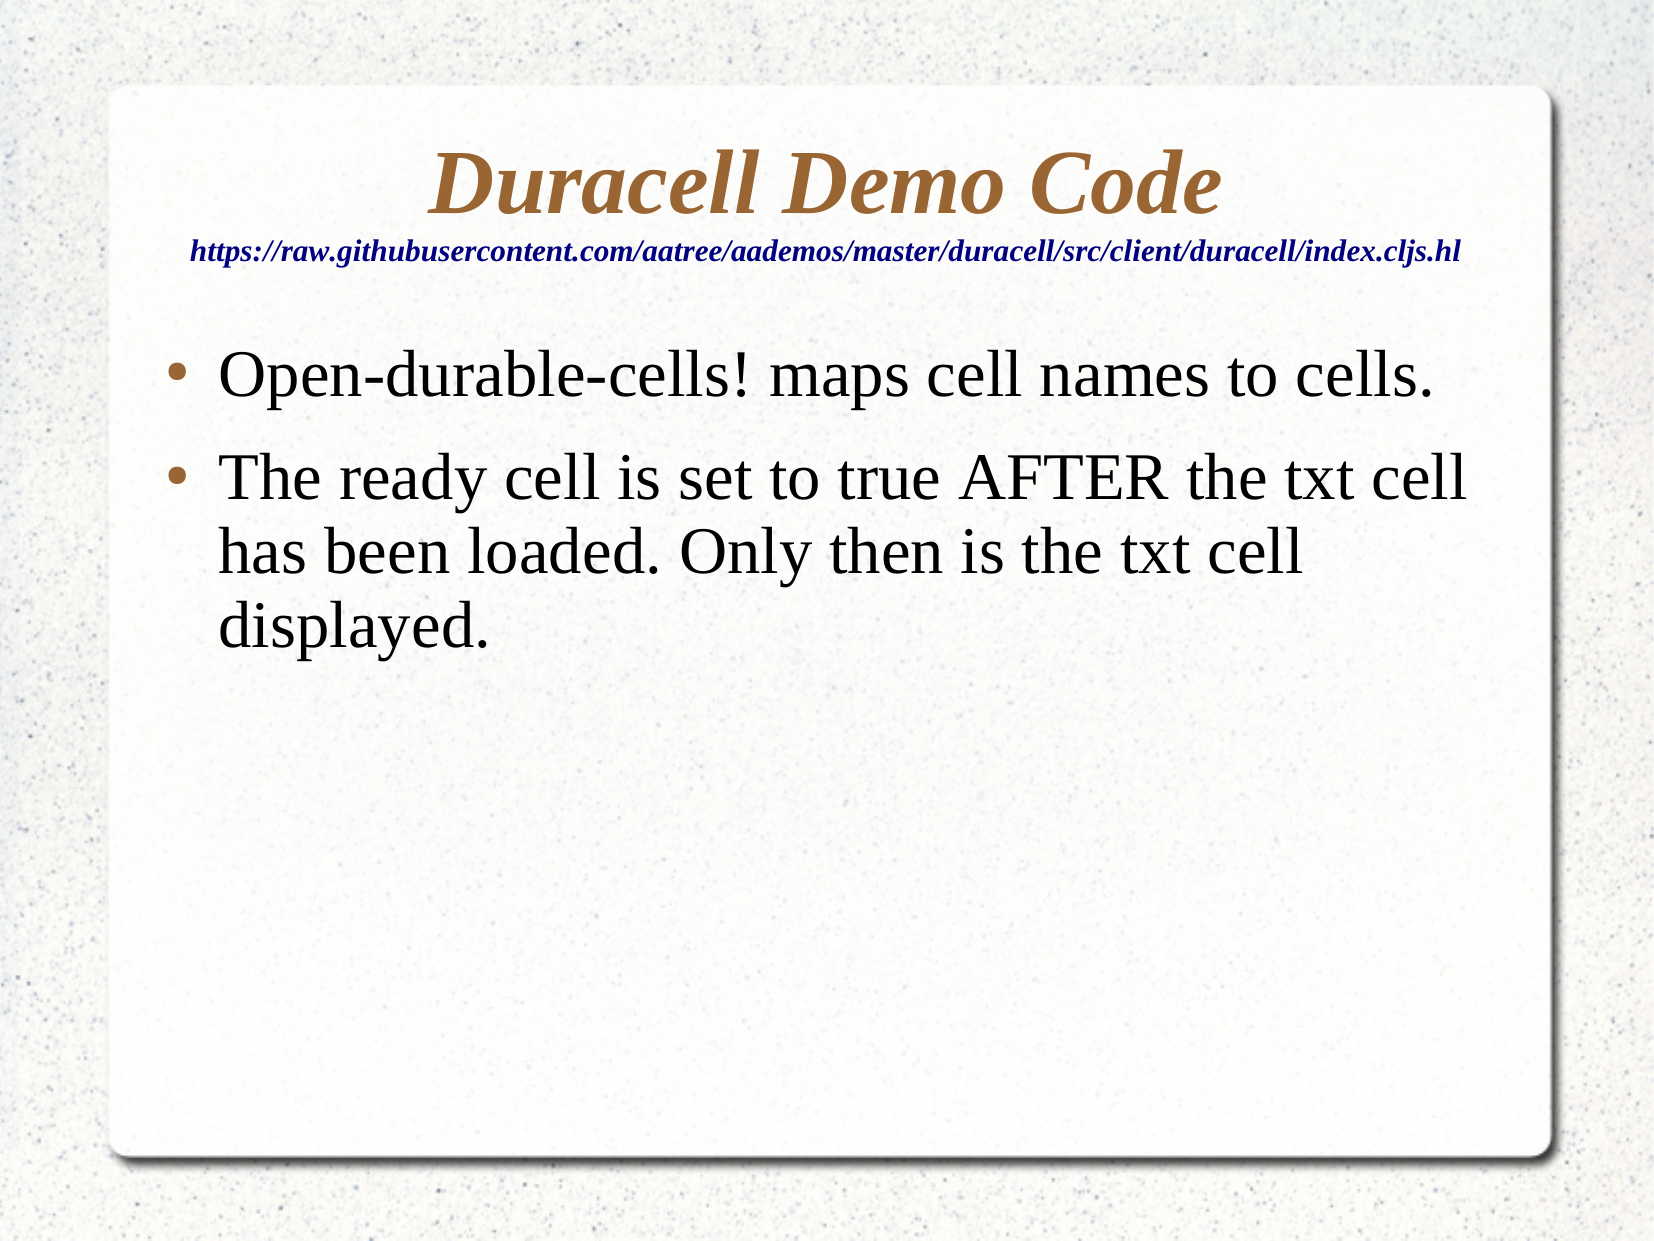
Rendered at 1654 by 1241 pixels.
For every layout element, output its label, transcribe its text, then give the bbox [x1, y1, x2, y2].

picture [0, 0, 1654, 1241]
list Open-durable-cells! maps cell names to cells. The ready cell is set to true AFTER the txt cell has been loaded. Only then is the txt cell displayed. [147, 336, 1506, 987]
title Duracell Demo Code https://raw.githubusercontent.com/aatree/aademos/master/duracell/src/client/duracell/index.cljs.hl [118, 96, 1536, 304]
